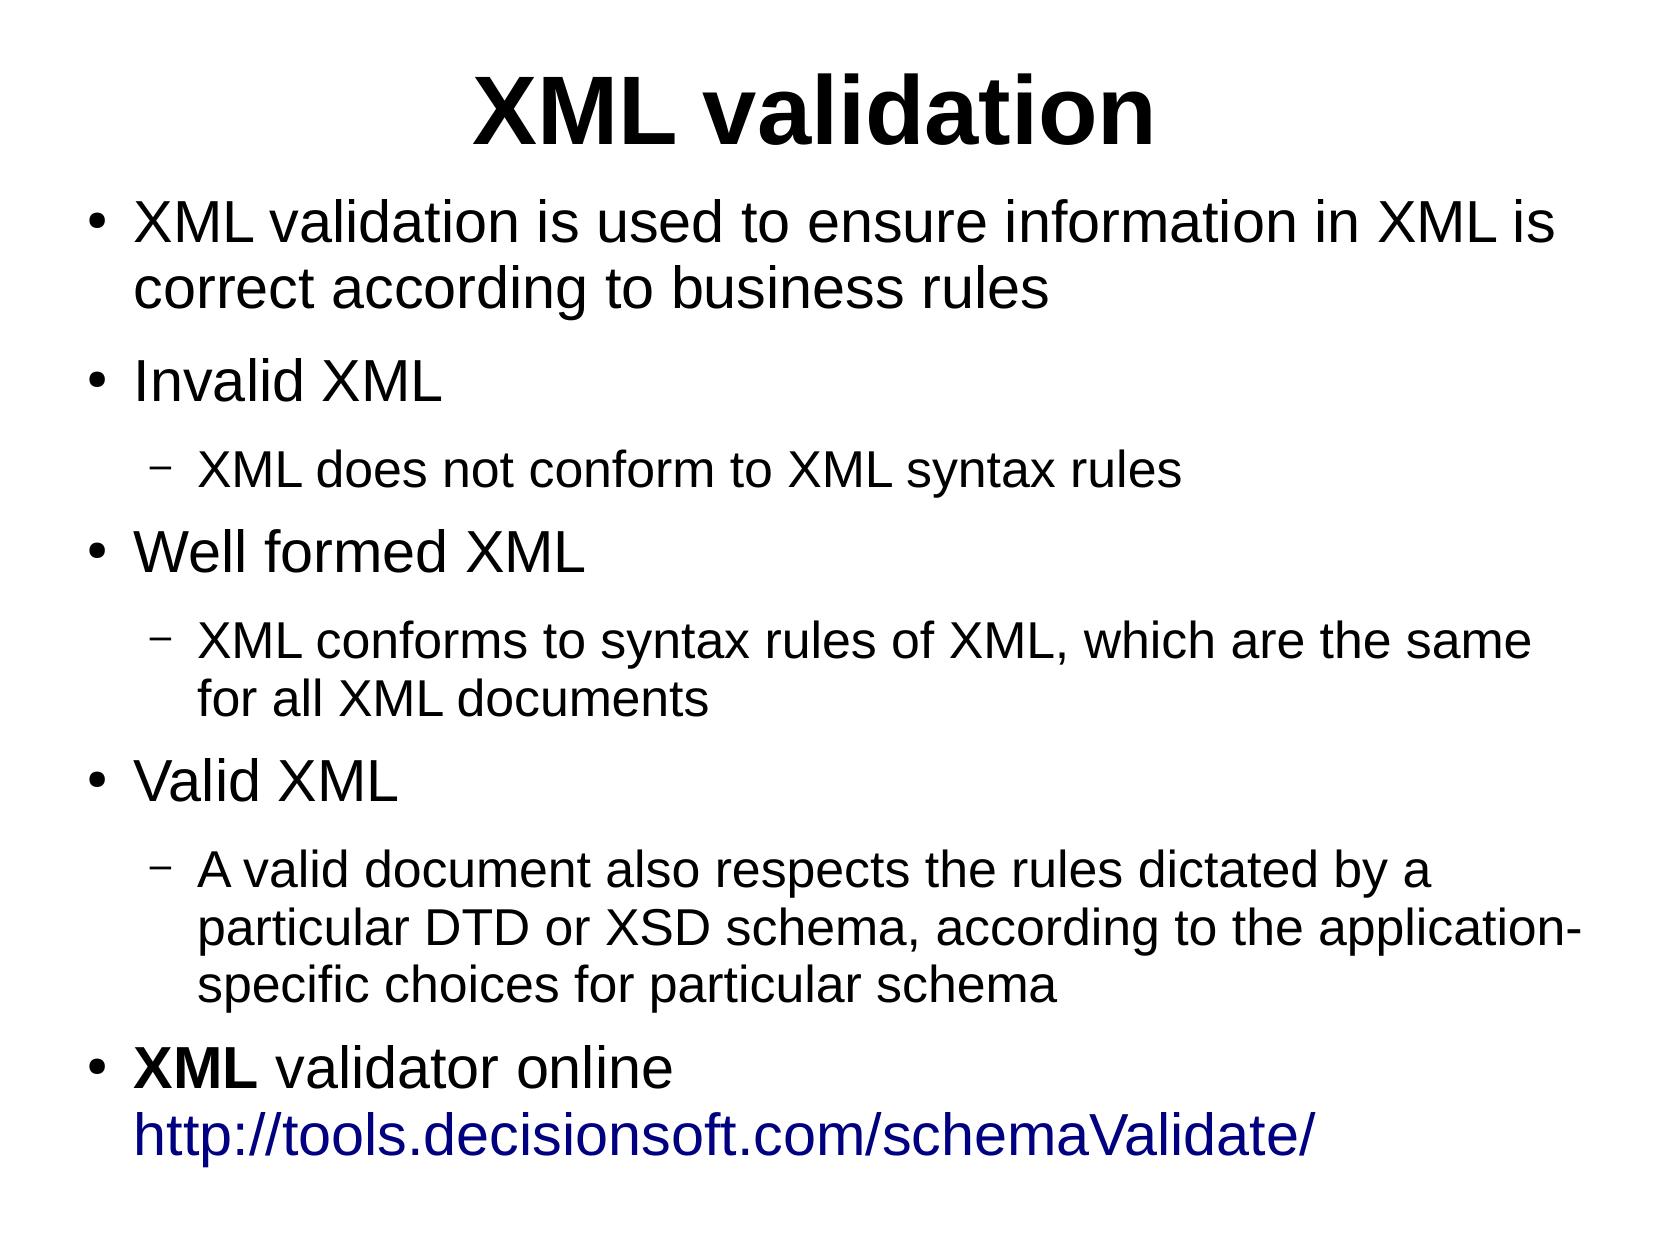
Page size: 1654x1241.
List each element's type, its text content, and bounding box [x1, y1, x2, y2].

list XML validation is used to ensure information in XML is correct according to business rules Invalid XML XML does not conform to XML syntax rules Well formed XML XML conforms to syntax rules of XML, which are the same for all XML documents Valid XML A valid document also respects the rules dictated by a particular DTD or XSD schema, according to the application-specific choices for particular schema XML validator online http://tools.decisionsoft.com/schemaValidate/ [70, 188, 1607, 1170]
title XML validation [70, 56, 1560, 166]
